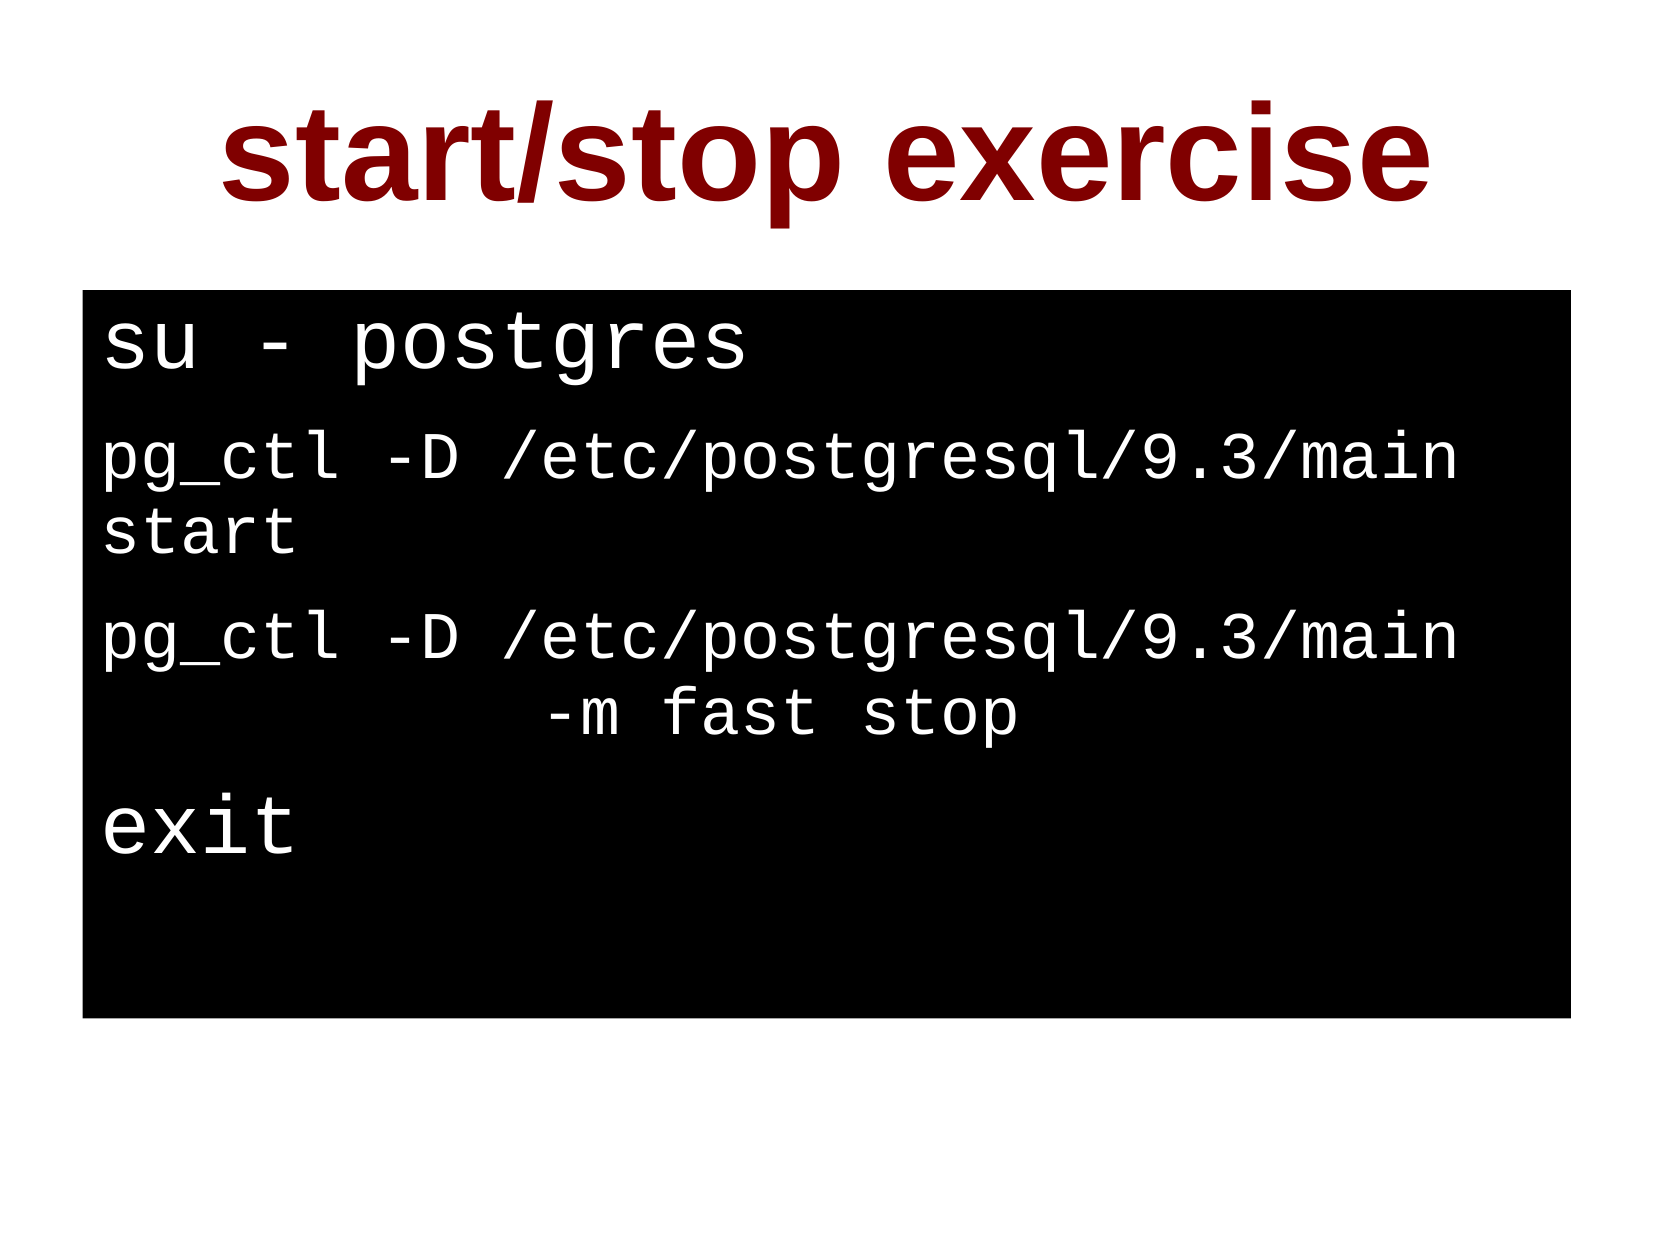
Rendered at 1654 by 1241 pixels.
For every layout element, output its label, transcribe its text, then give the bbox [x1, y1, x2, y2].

list su - postgres pg_ctl -D /etc/postgresql/9.3/main start pg_ctl -D /etc/postgresql/9.3/main -m fast stop exit [82, 290, 1571, 1019]
title start/stop exercise [82, 49, 1571, 257]
